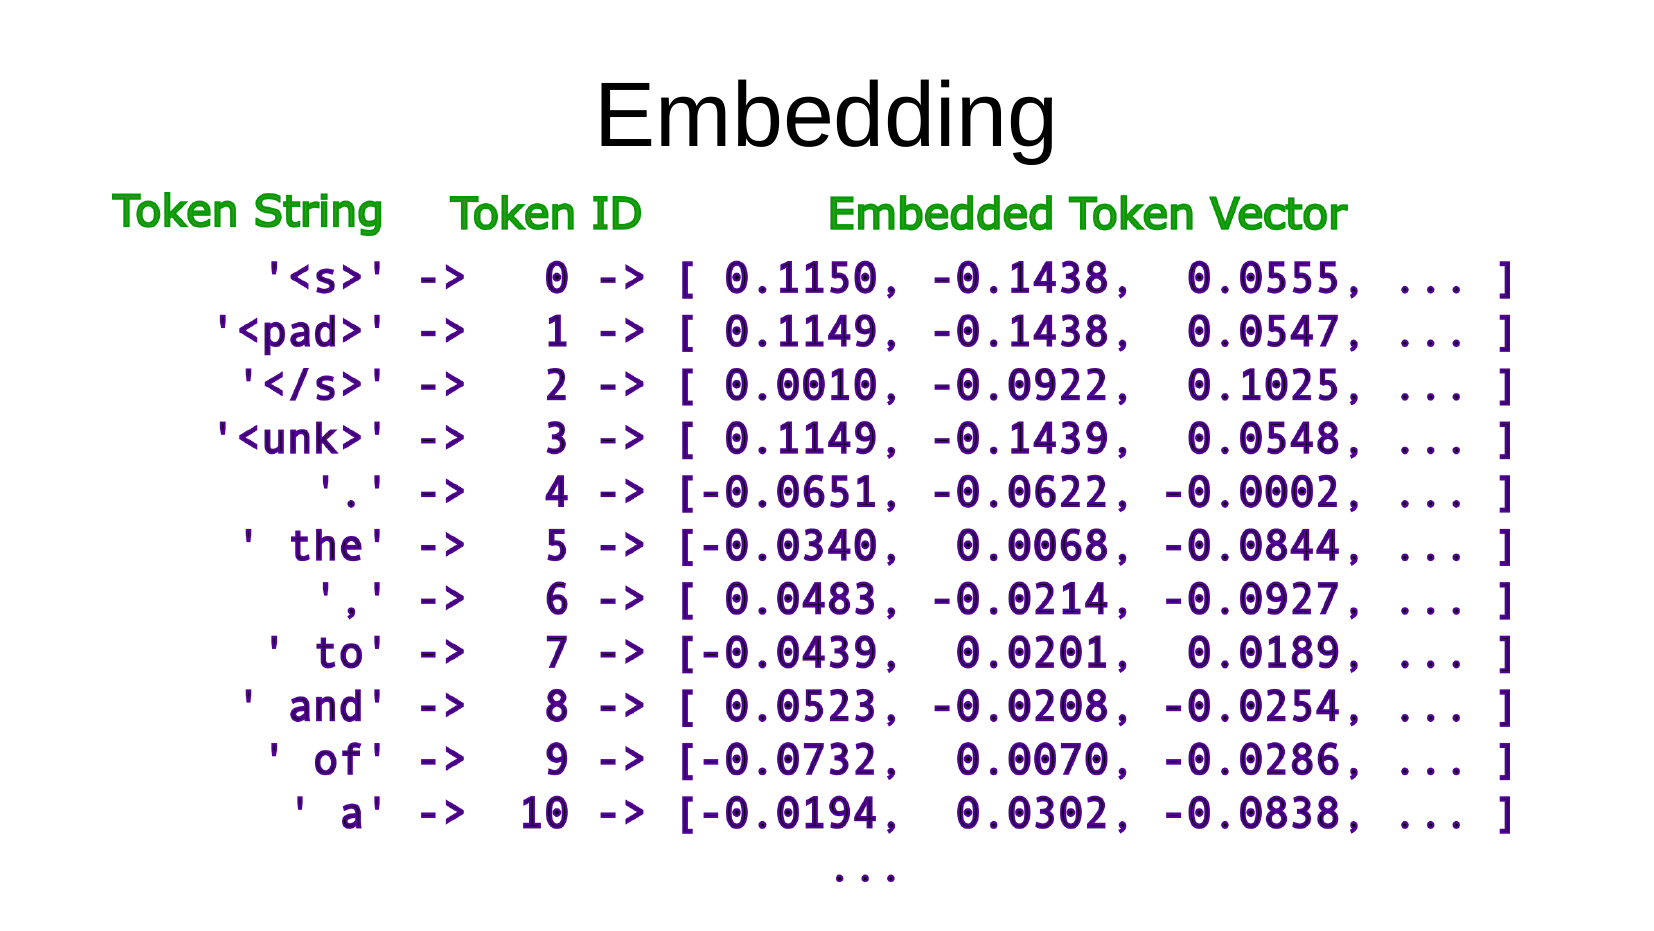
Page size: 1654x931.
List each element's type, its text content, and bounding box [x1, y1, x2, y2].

picture [112, 192, 1510, 882]
title Embedding [82, 37, 1571, 193]
